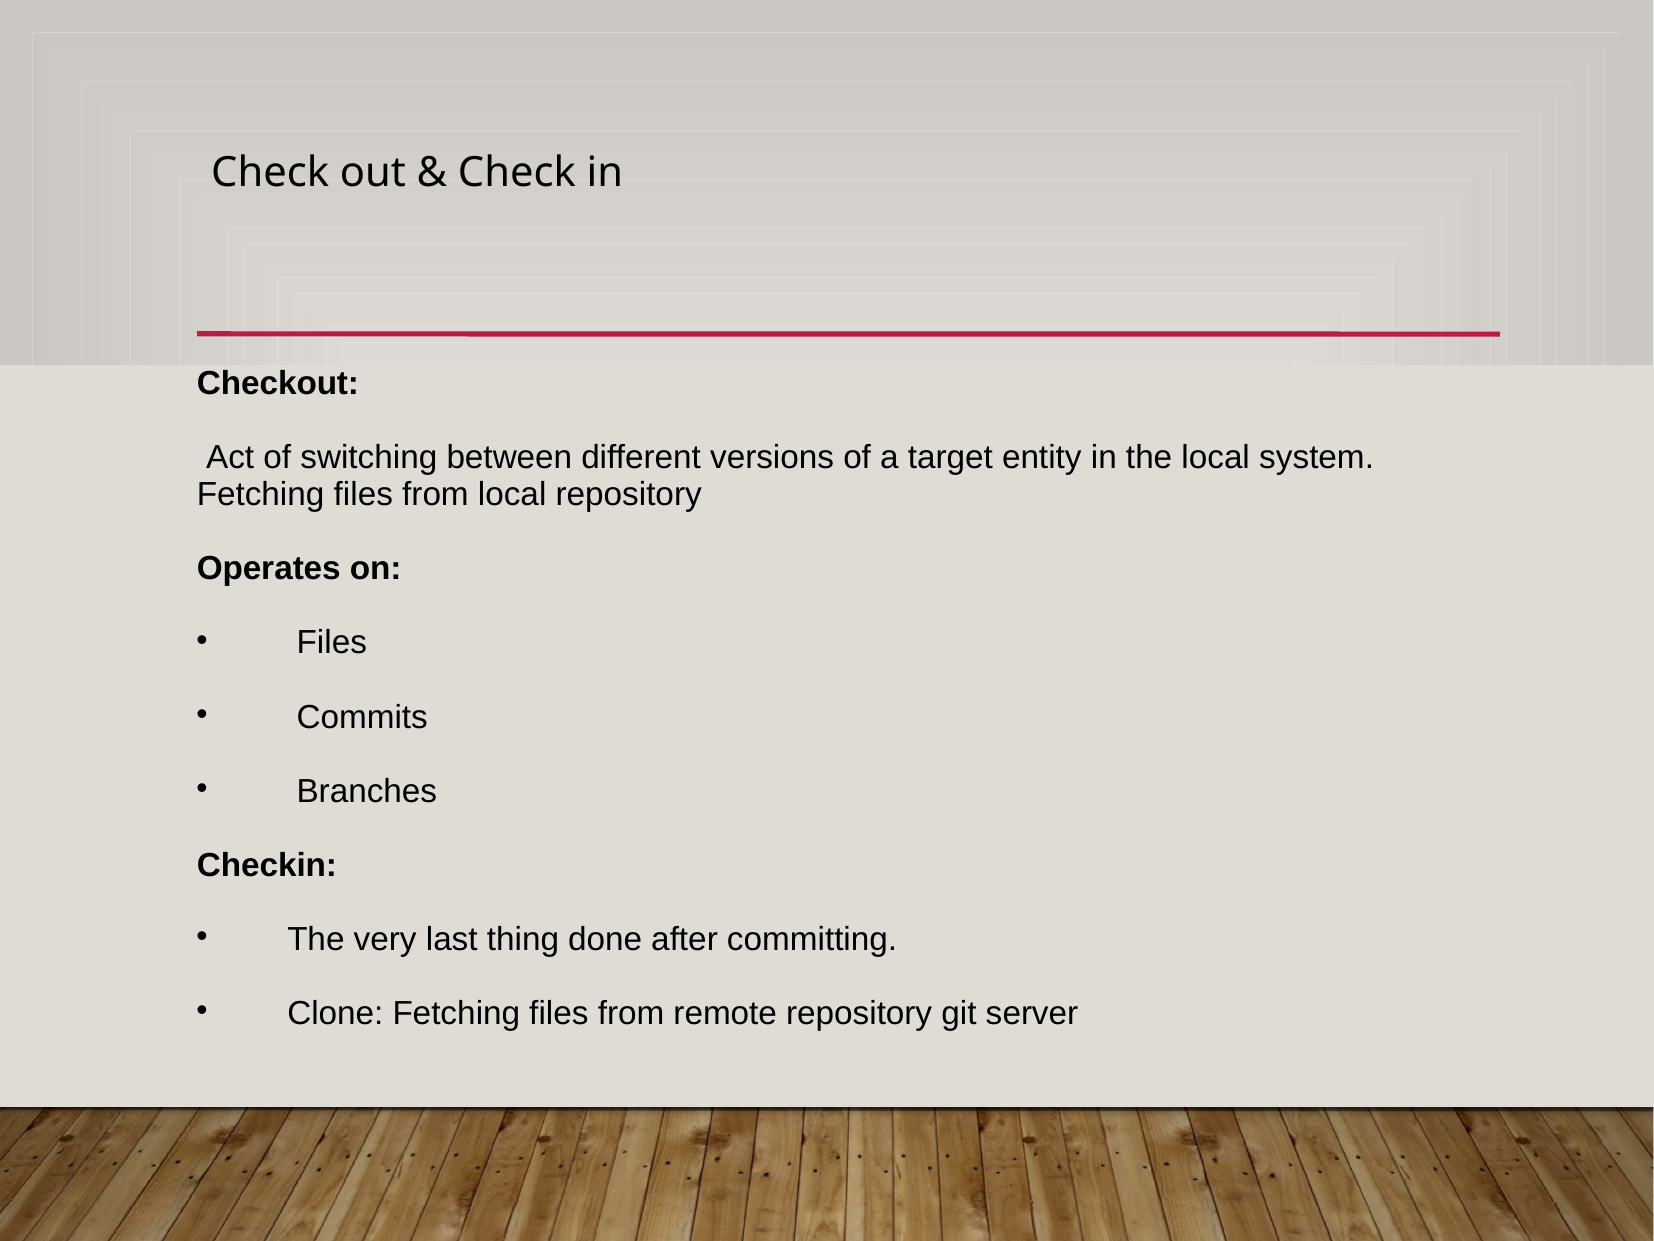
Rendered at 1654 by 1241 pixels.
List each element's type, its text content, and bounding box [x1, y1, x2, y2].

title Check out & Check in [196, 145, 1499, 335]
picture [0, 1107, 1654, 1241]
subtitle Checkout: Act of switching between different versions of a target entity in the local system. Fetching files from local repository Operates on: Files Commits Branches Checkin: The very last thing done after committing. Clone: Fetching files from remote repository git server [196, 364, 1499, 988]
